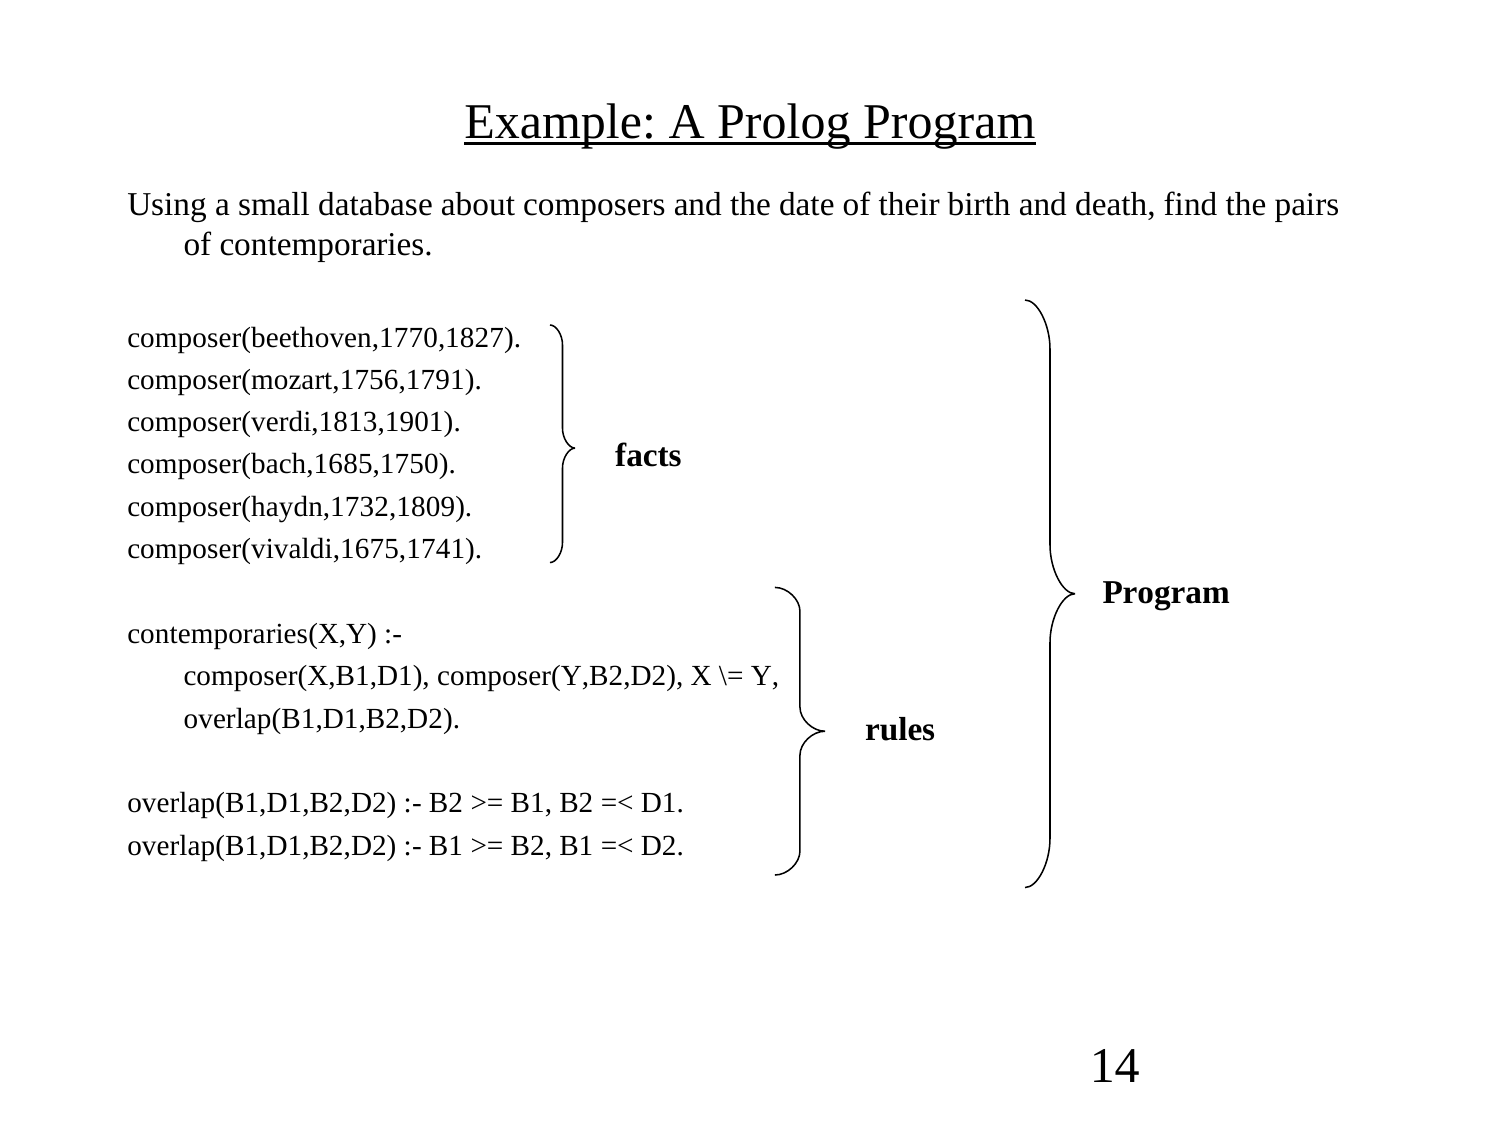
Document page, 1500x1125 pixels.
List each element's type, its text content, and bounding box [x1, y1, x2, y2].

text_box rules [850, 699, 951, 756]
text_box Program [1087, 562, 1246, 618]
list Using a small database about composers and the date of their birth and death, find the pairs of contemporaries. composer(beethoven,1770,1827). composer(mozart,1756,1791). composer(verdi,1813,1901). composer(bach,1685,1750). composer(haydn,1732,1809). composer(vivaldi,1675,1741). contemporaries(X,Y) :- composer(X,B1,D1), composer(Y,B2,D2), X \= Y, overlap(B1,D1,B2,D2). overlap(B1,D1,B2,D2) :- B2 >= B1, B2 =< D1. overlap(B1,D1,B2,D2) :- B1 >= B2, B1 =< D2. [112, 174, 1388, 963]
text_box facts [600, 424, 697, 481]
title Example: A Prolog Program [112, 24, 1388, 174]
